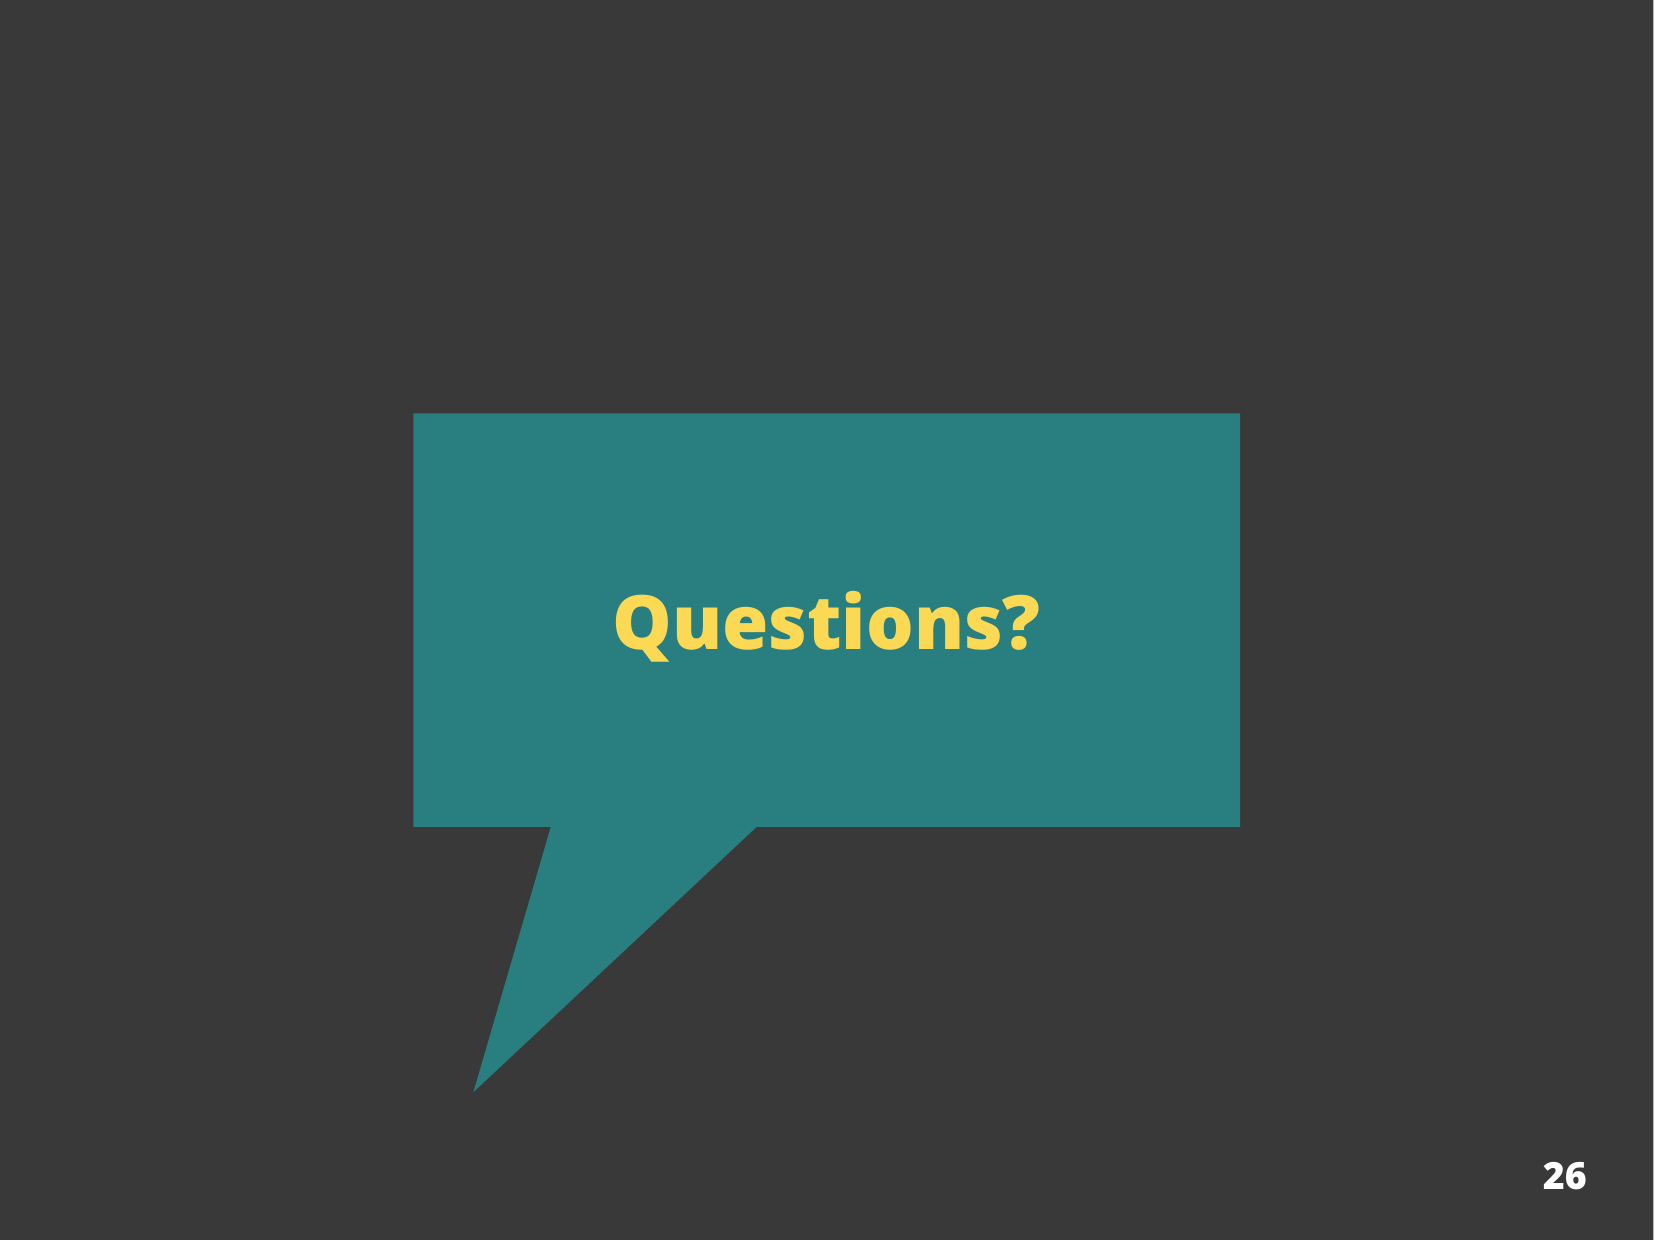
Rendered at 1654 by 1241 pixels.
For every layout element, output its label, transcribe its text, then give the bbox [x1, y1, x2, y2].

title Questions? [442, 442, 1211, 798]
